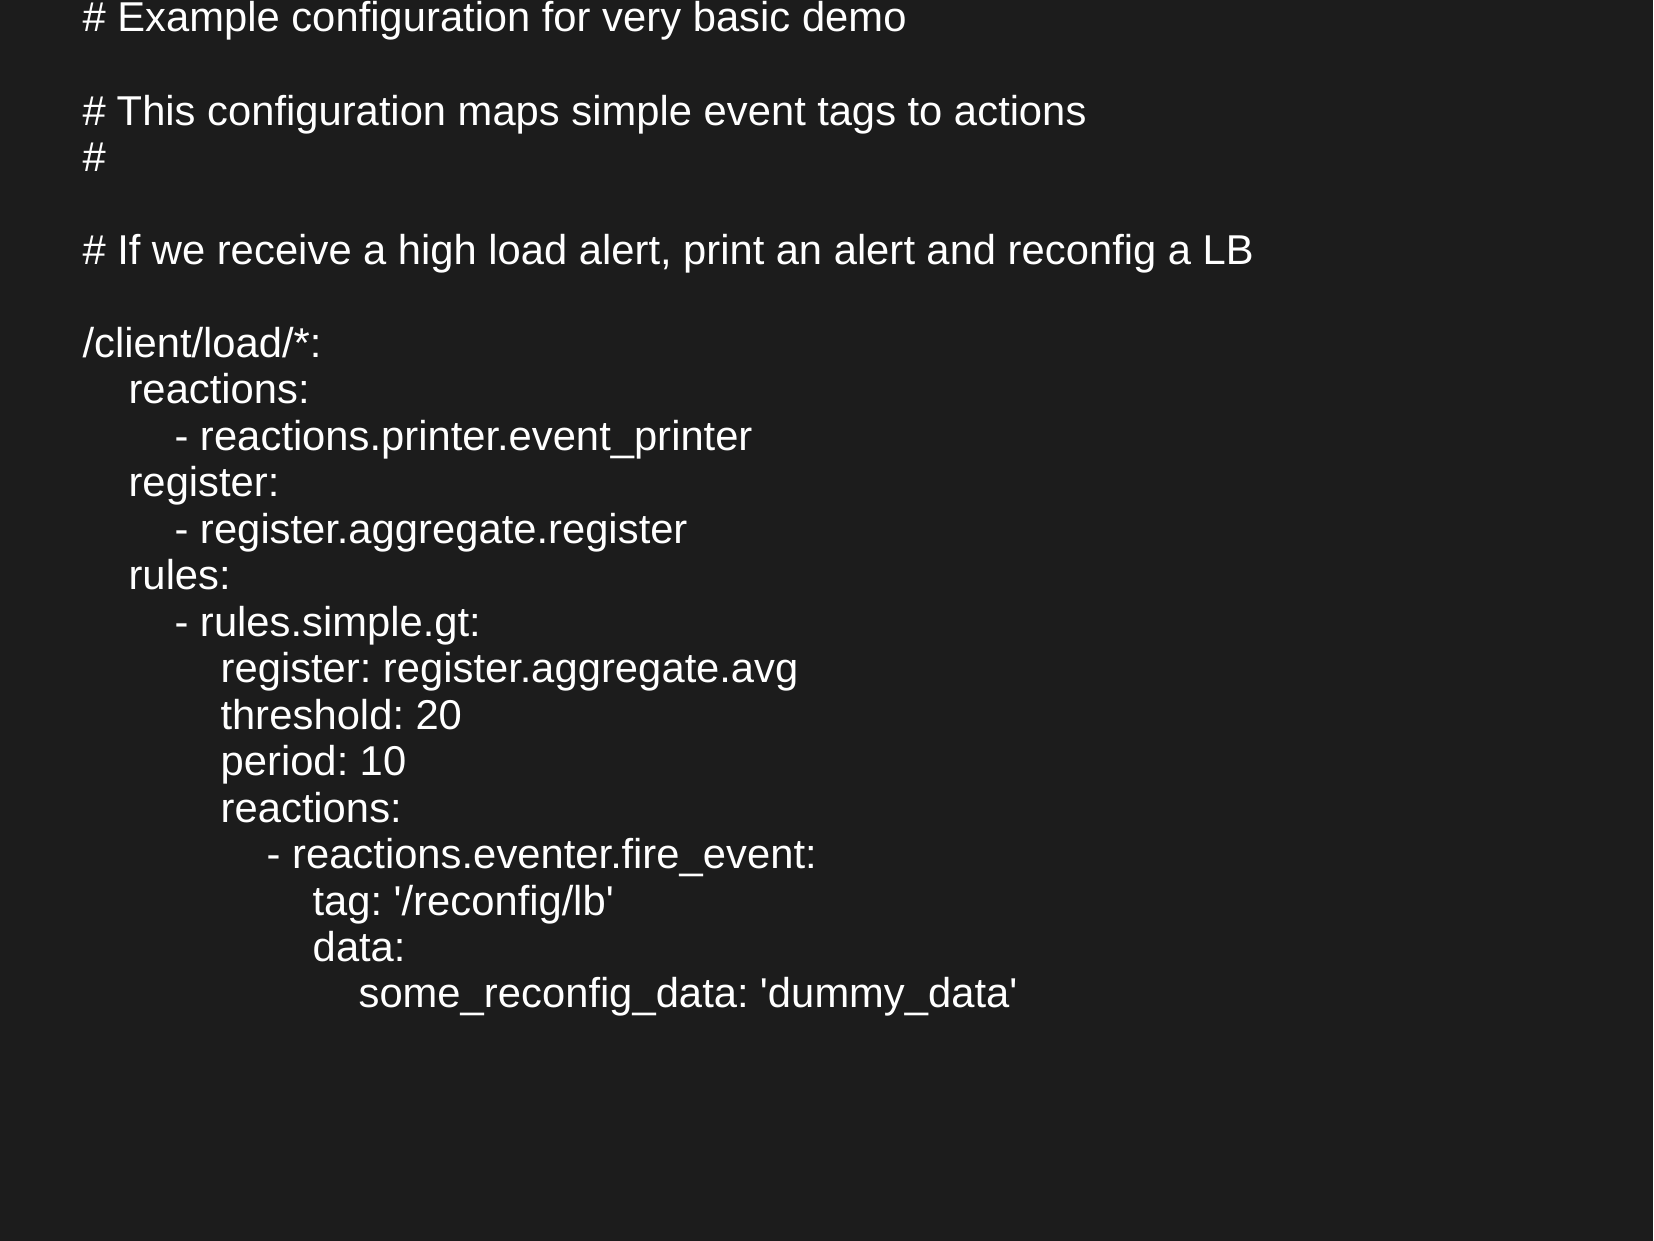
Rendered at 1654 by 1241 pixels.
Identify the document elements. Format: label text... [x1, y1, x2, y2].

subtitle # Example configuration for very basic demo # This configuration maps simple event tags to actions # # If we receive a high load alert, print an alert and reconfig a LB /client/load/*: reactions: - reactions.printer.event_printer register: - register.aggregate.register rules: - rules.simple.gt: register: register.aggregate.avg threshold: 20 period: 10 reactions: - reactions.eventer.fire_event: tag: '/reconfig/lb' data: some_reconfig_data: 'dummy_data' [82, 0, 1571, 1064]
